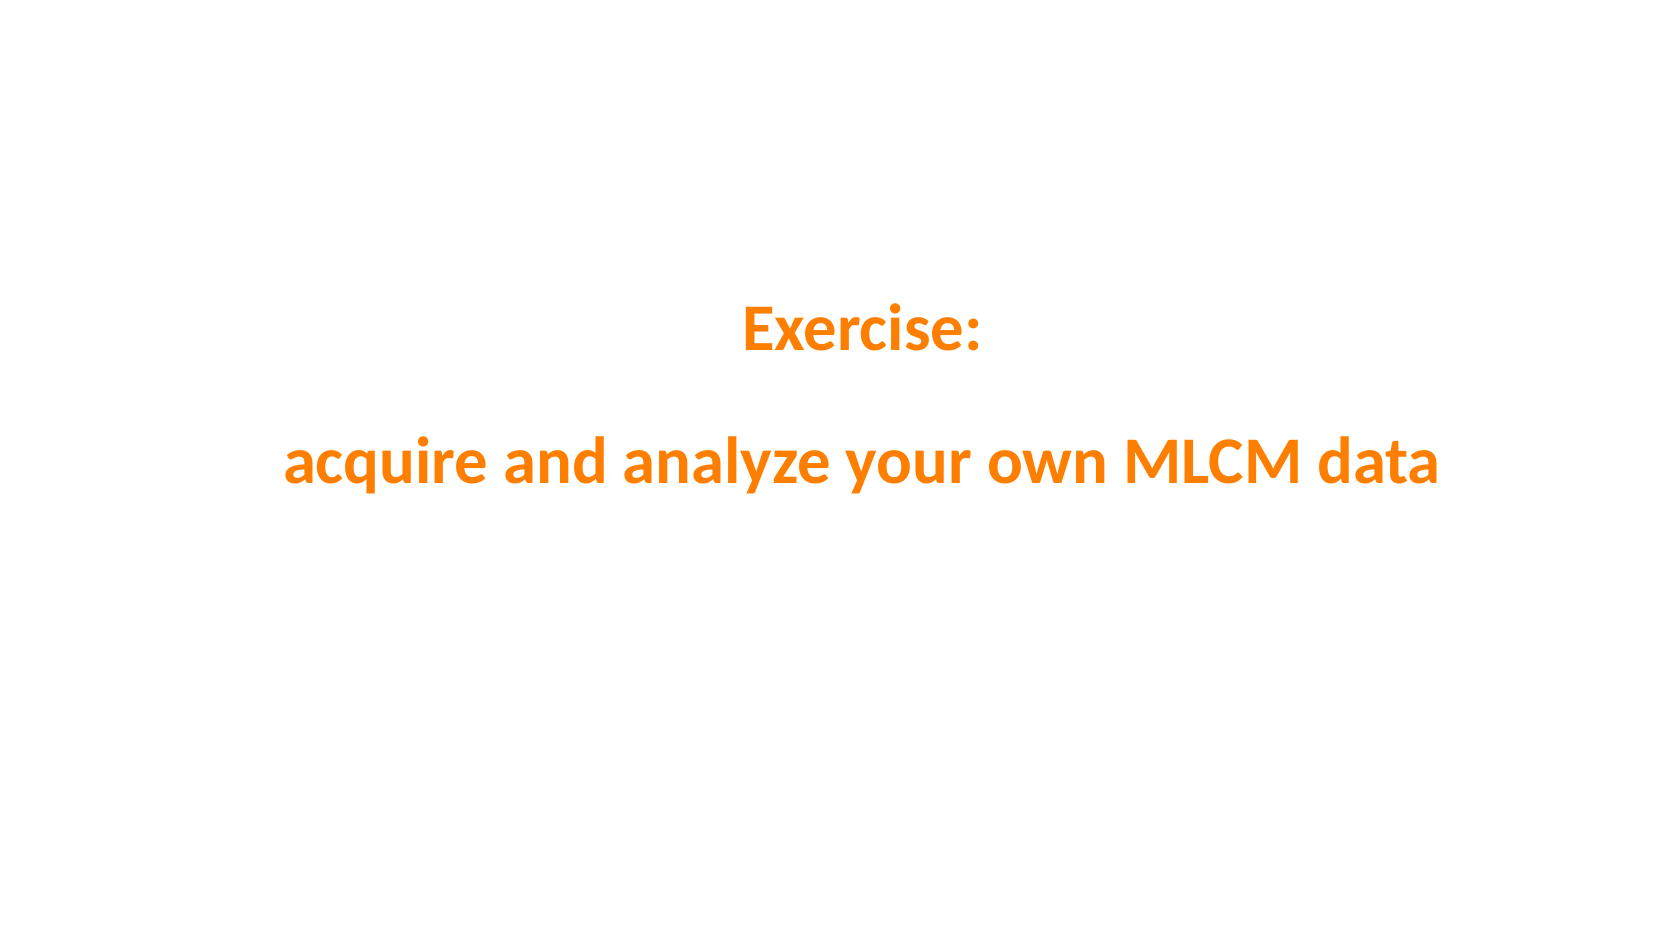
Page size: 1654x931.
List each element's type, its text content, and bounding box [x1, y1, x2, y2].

title Exercise: acquire and analyze your own MLCM data [225, 300, 1501, 501]
